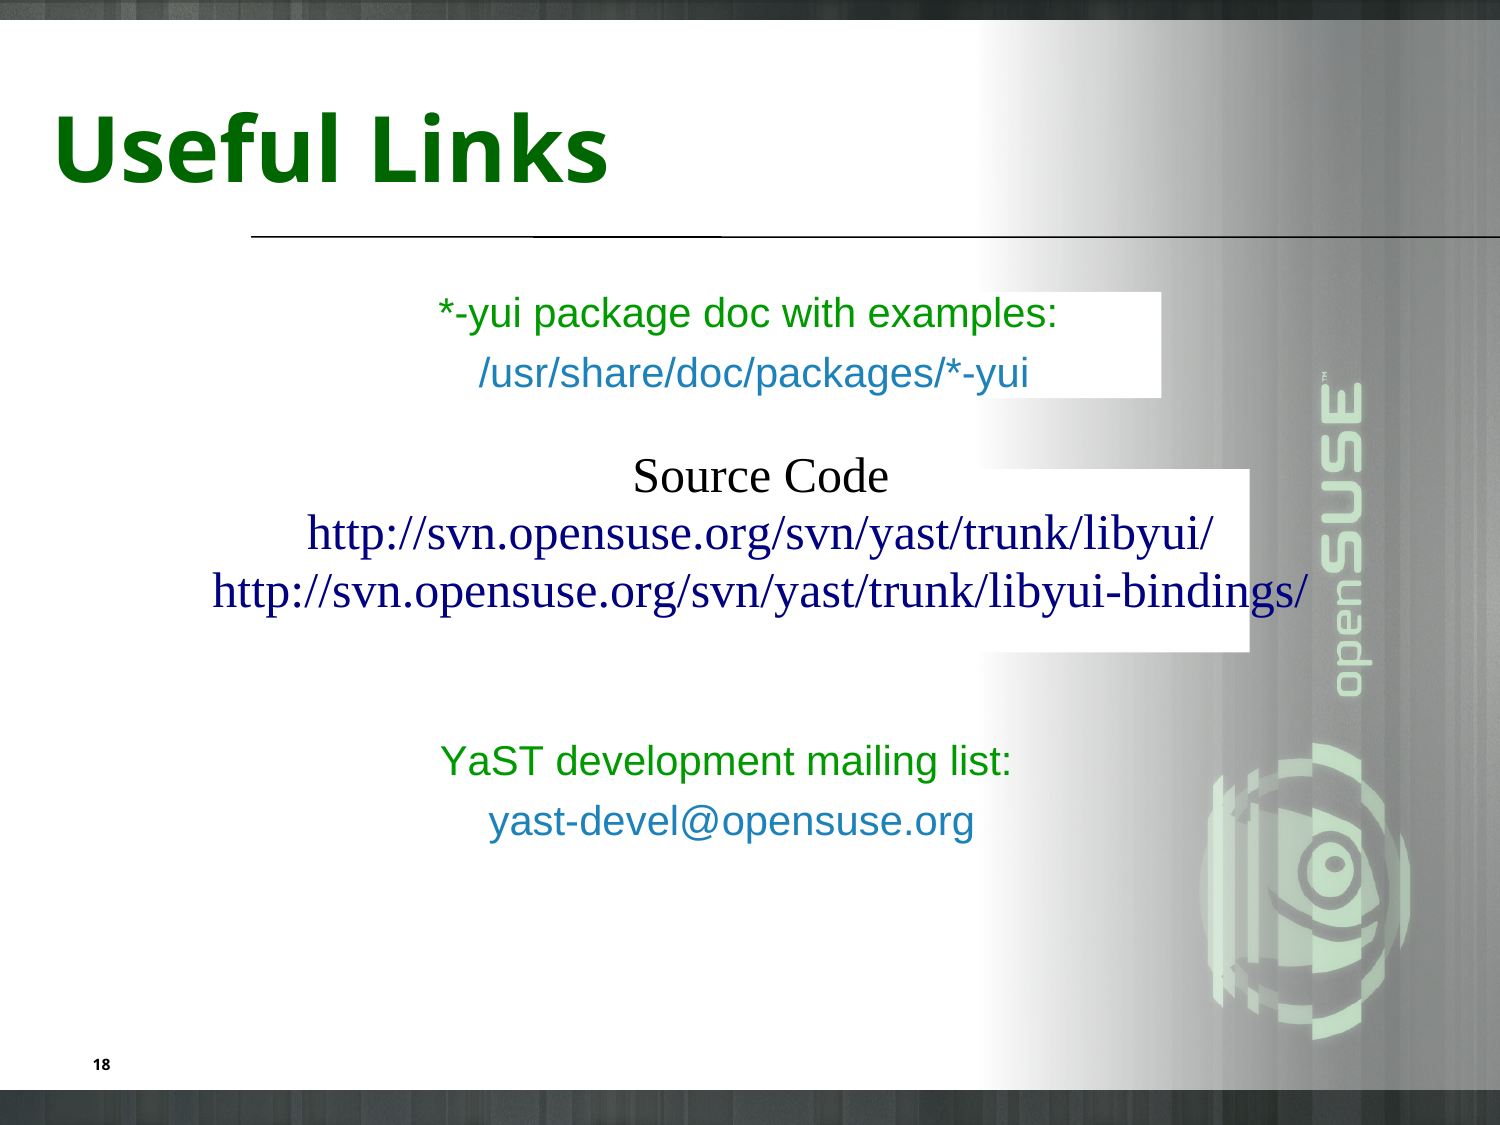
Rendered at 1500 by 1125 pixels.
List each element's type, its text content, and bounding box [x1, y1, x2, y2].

text_box Source Code http://svn.opensuse.org/svn/yast/trunk/libyui/ http://svn.opensuse.org/svn/yast/trunk/libyui-bindings/ [272, 469, 1250, 653]
picture [0, 0, 1500, 1125]
title Useful Links [51, 68, 1447, 232]
list *-yui package doc with examples: /usr/share/doc/packages/*-yui [346, 291, 1162, 399]
list YaST development mailing list: yast-devel@opensuse.org [367, 740, 1097, 847]
